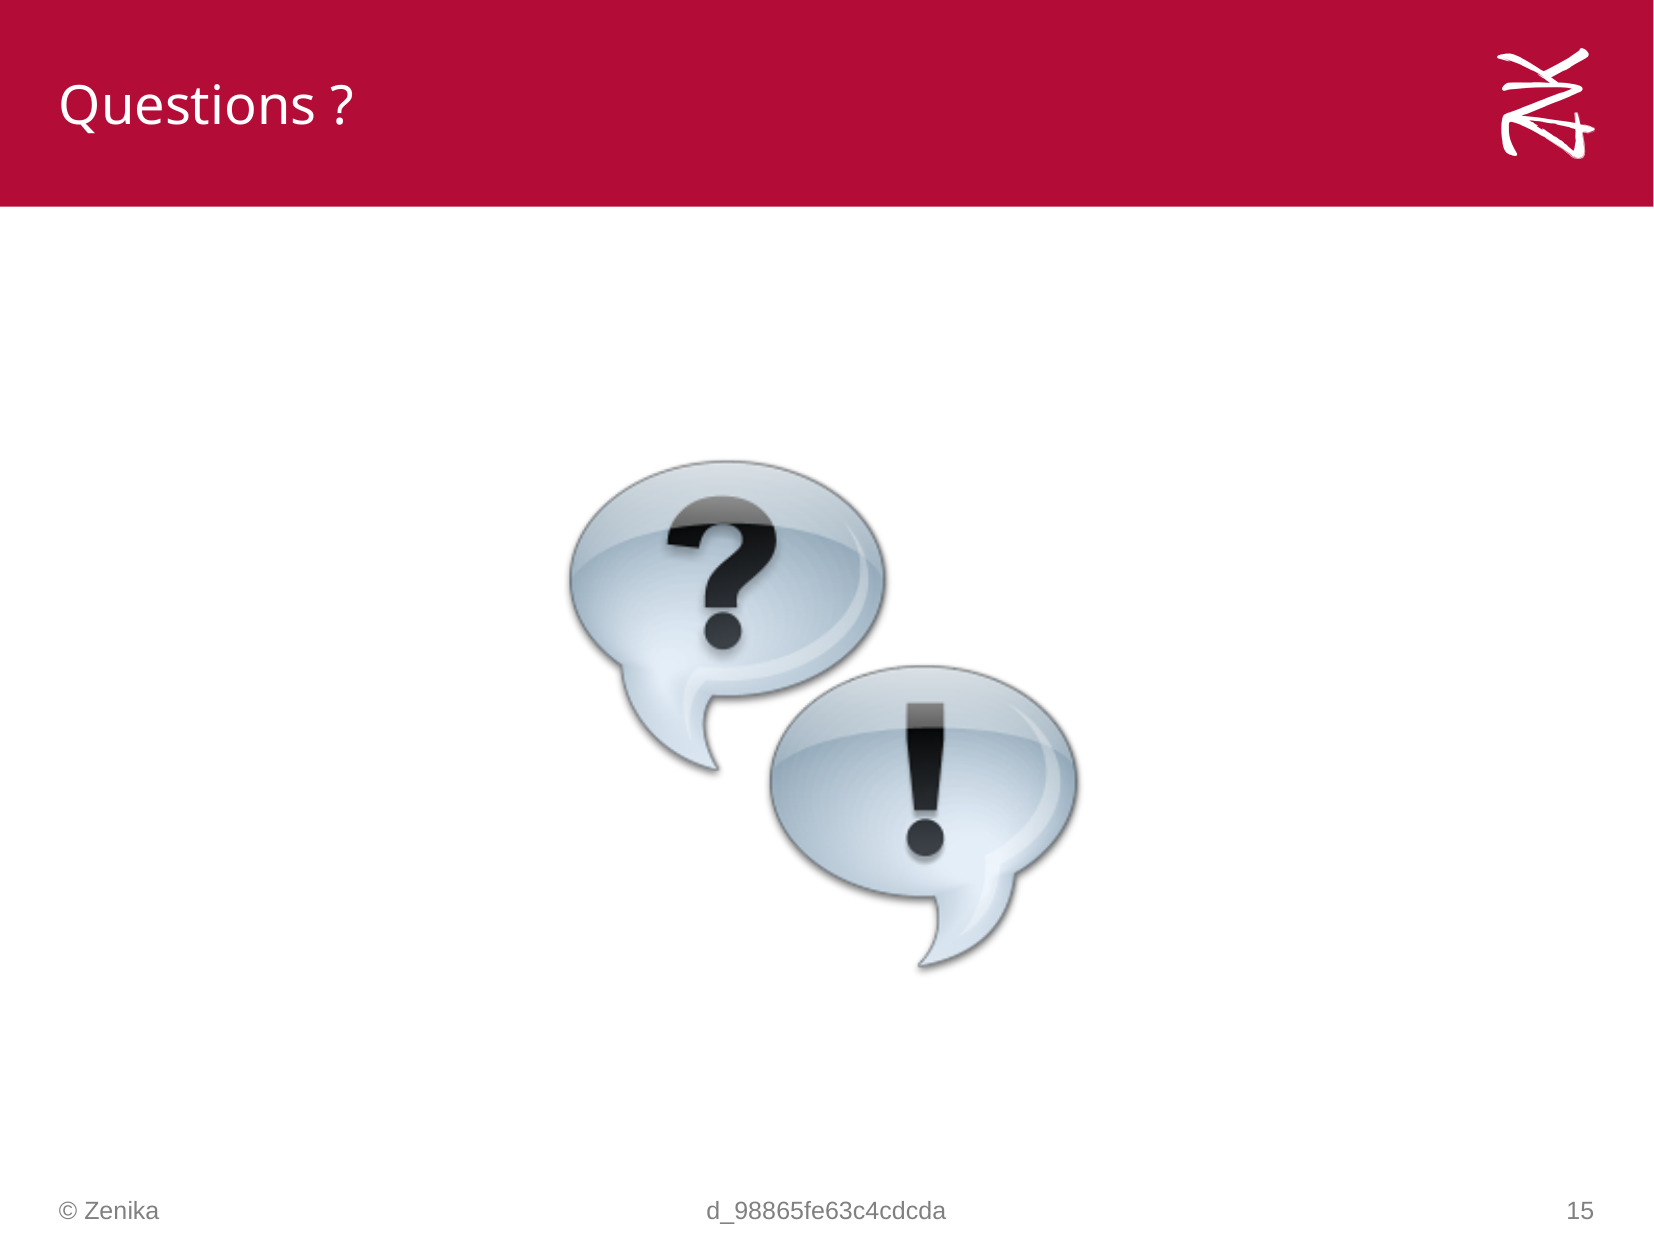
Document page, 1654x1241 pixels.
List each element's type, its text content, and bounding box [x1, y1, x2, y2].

title Questions ? [59, 29, 1595, 178]
picture [560, 447, 1094, 982]
